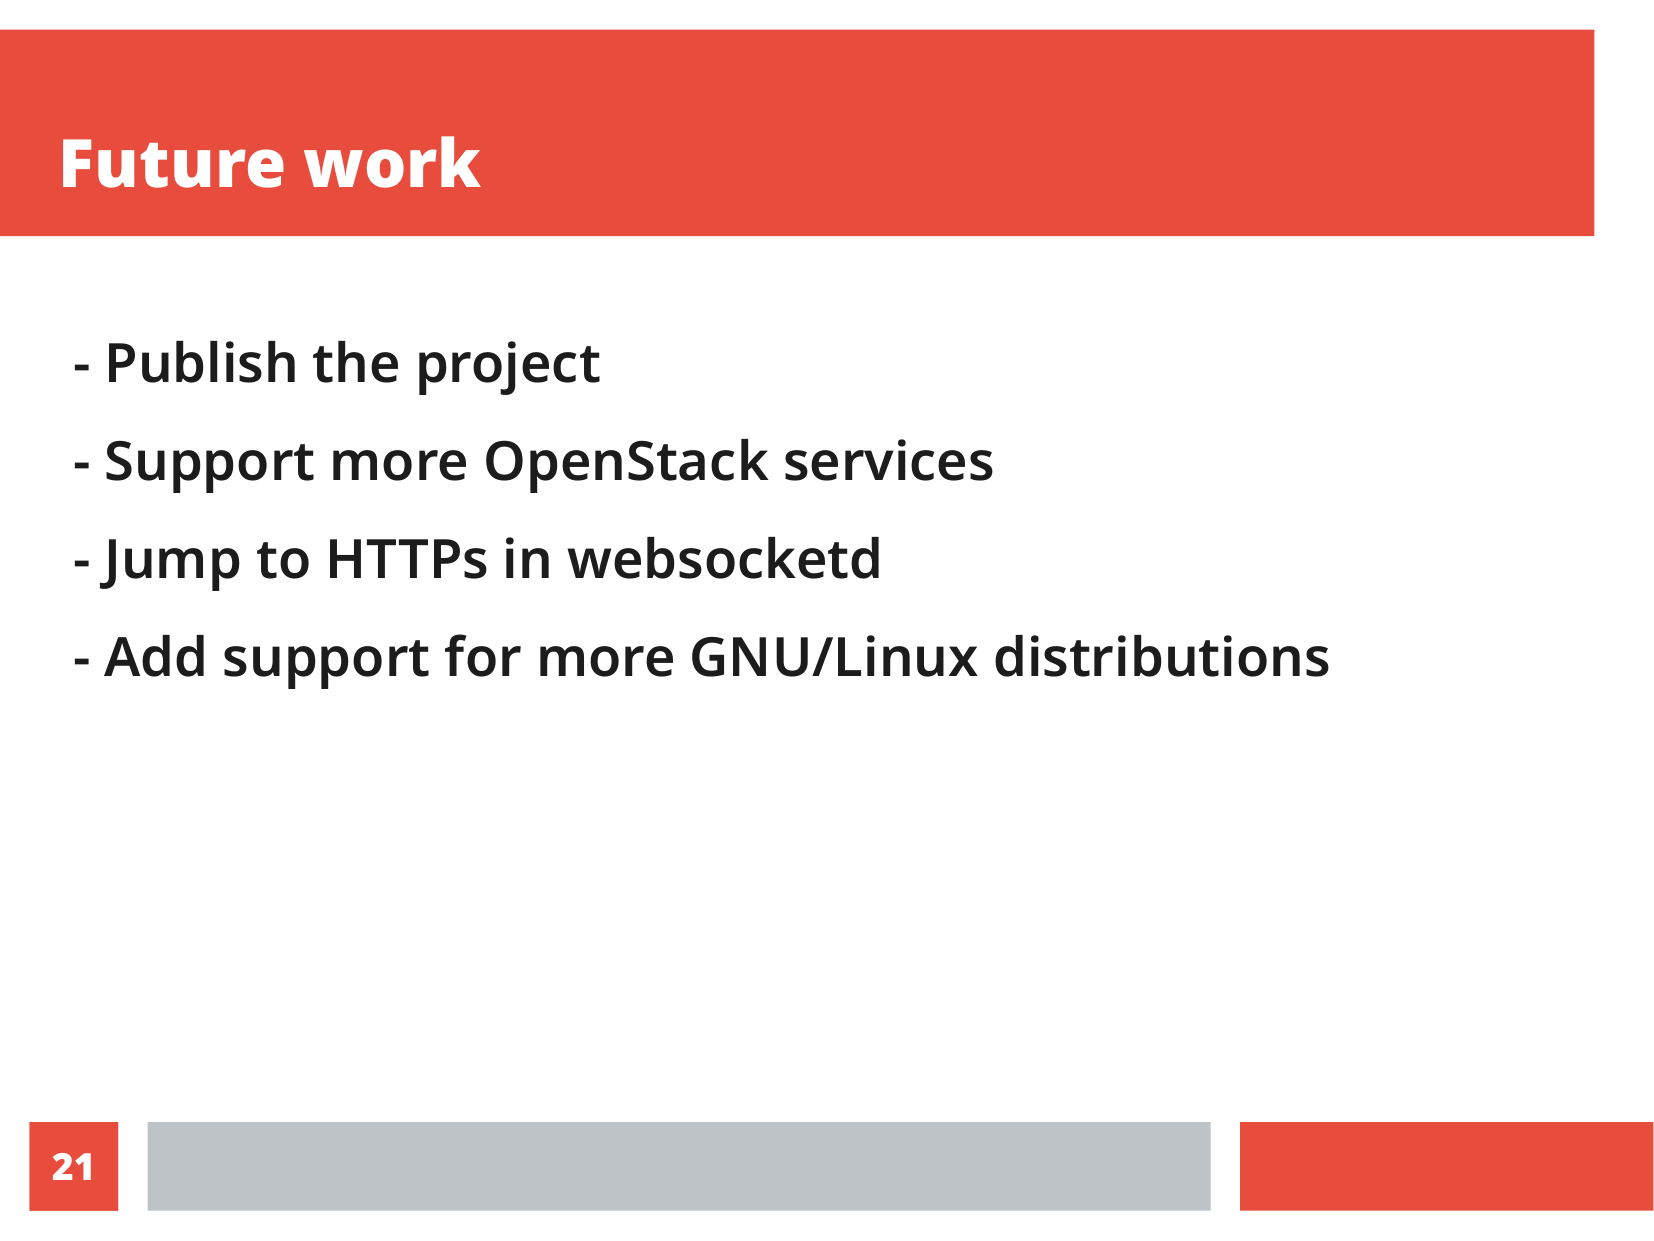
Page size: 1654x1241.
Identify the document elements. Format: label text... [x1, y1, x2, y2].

title Future work [59, 59, 1595, 207]
list - Publish the project - Support more OpenStack services - Jump to HTTPs in websocketd - Add support for more GNU/Linux distributions [59, 324, 1565, 1093]
